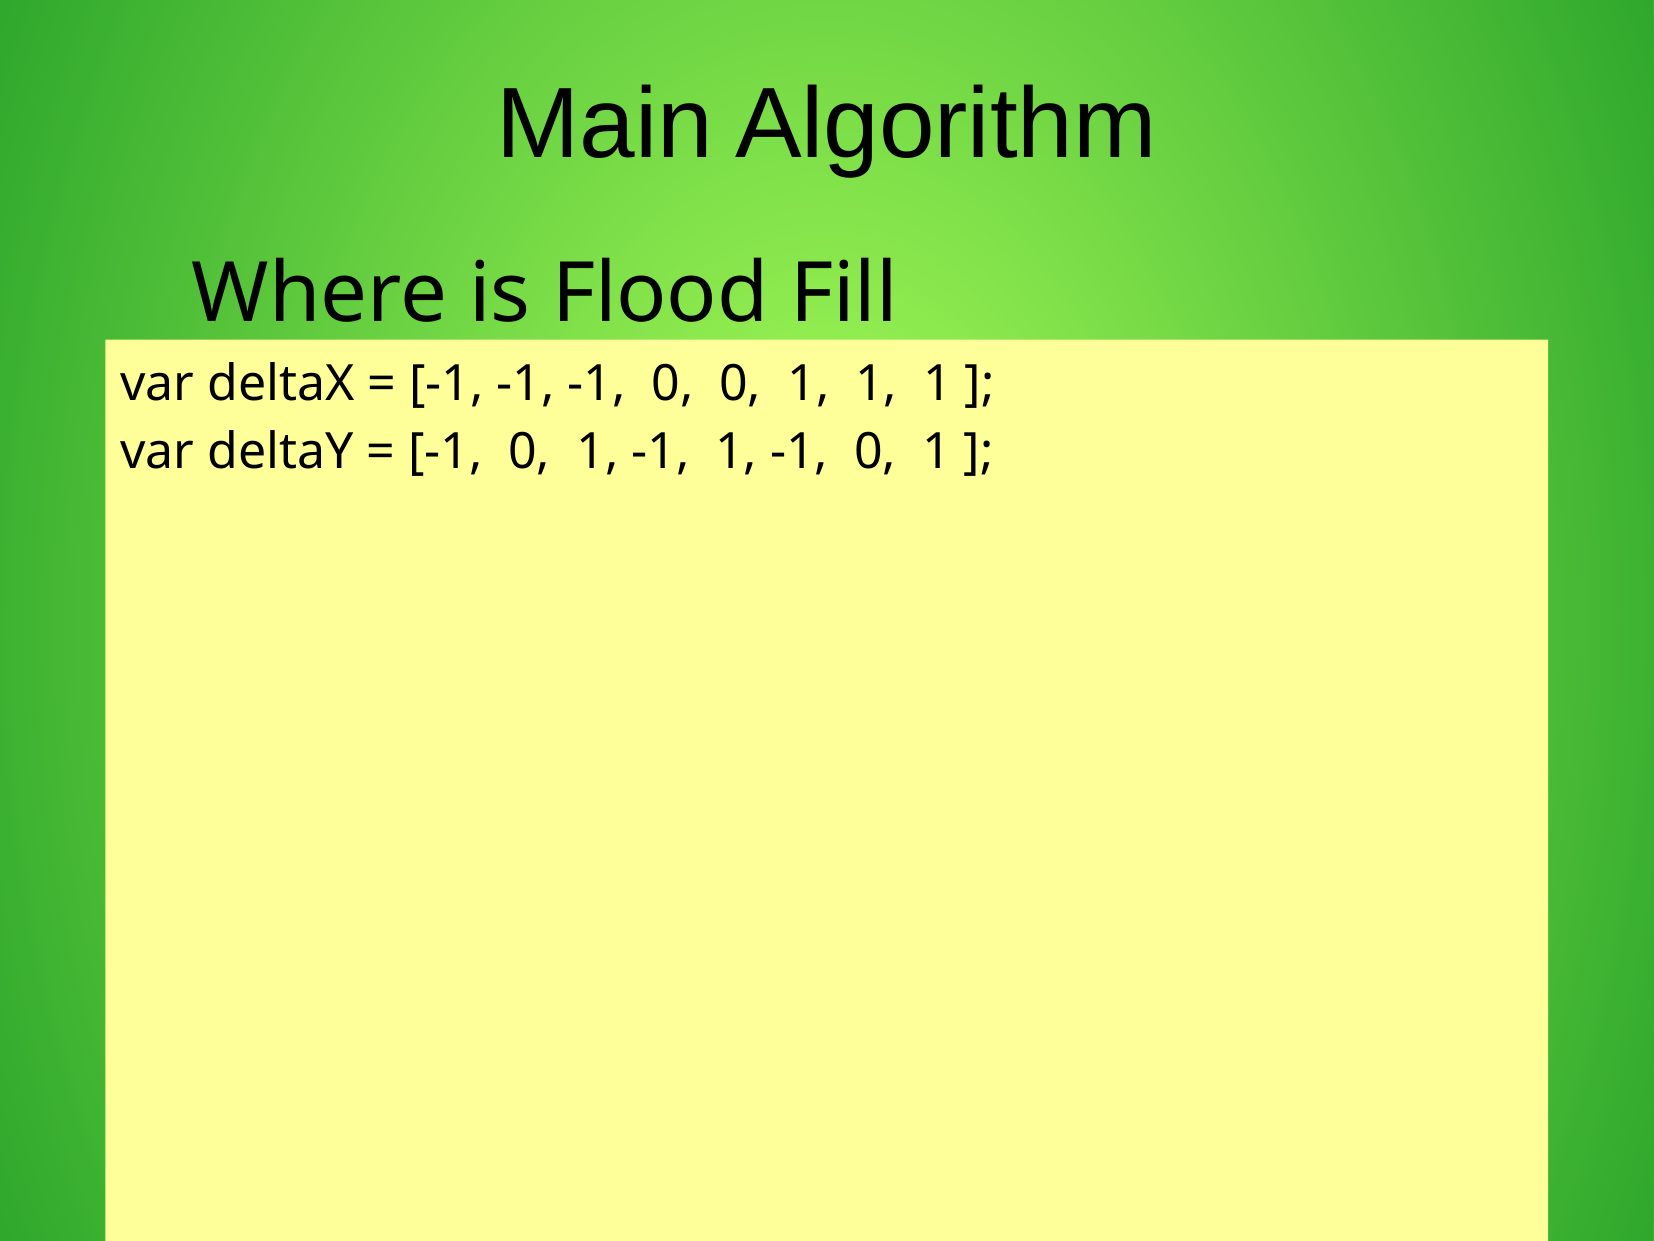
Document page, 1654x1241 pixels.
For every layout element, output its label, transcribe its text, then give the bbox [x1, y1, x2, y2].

text_box Main Algorithm [316, 60, 1337, 187]
text_box var deltaX = [-1, -1, -1, 0, 0, 1, 1, 1 ]; var deltaY = [-1, 0, 1, -1, 1, -1, 0, 1 ]; [105, 339, 1549, 1174]
text_box Where is Flood Fill [177, 225, 1066, 339]
